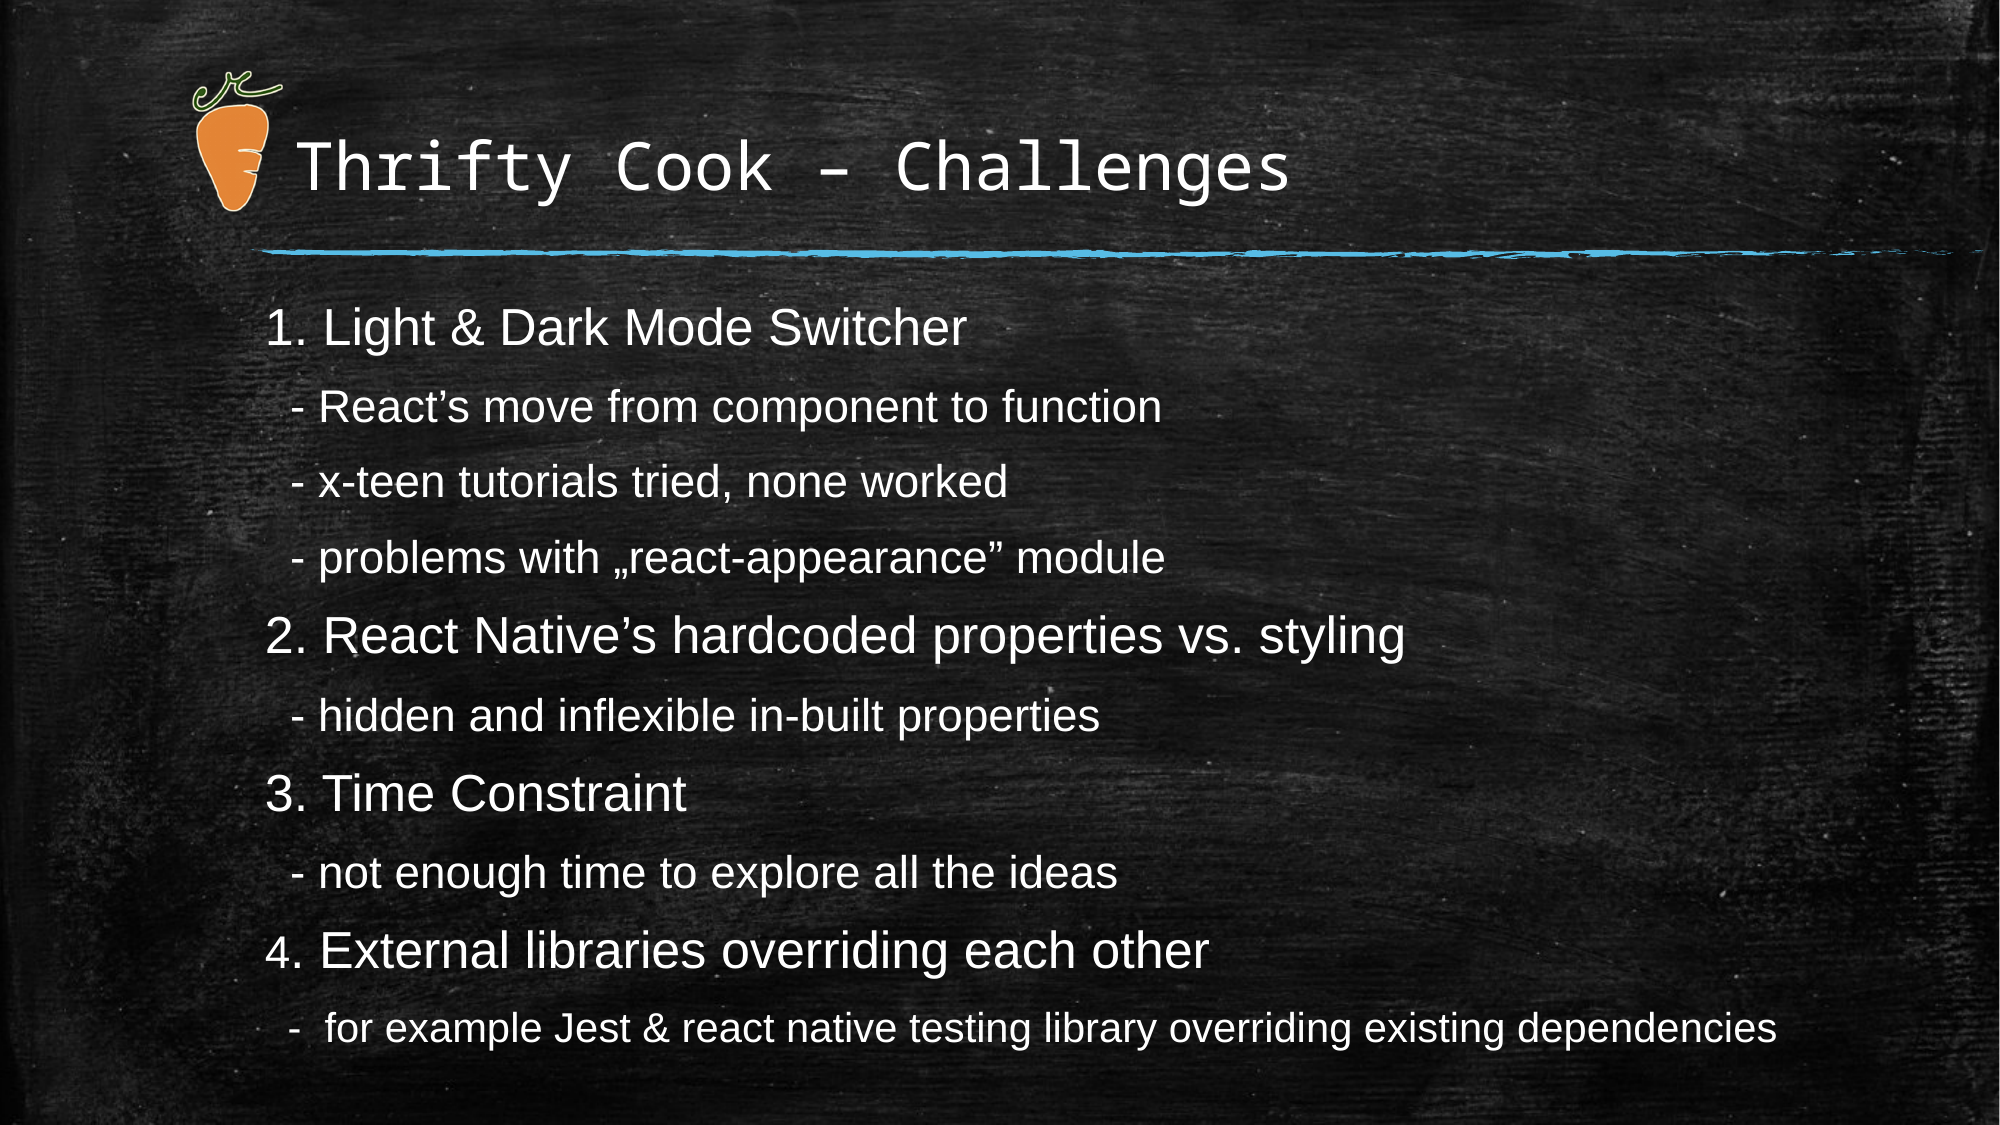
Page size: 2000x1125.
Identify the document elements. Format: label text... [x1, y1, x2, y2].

title Thrifty Cook – Challenges [279, 45, 1750, 213]
picture [166, 69, 309, 213]
list 1. Light & Dark Mode Switcher - React’s move from component to function - x-teen tutorials tried, none worked - problems with „react-appearance” module 2. React Native’s hardcoded properties vs. styling - hidden and inflexible in-built properties 3. Time Constraint - not enough time to explore all the ideas 4. External libraries overriding each other - for example Jest & react native testing library overriding existing dependencies [249, 302, 1851, 1081]
